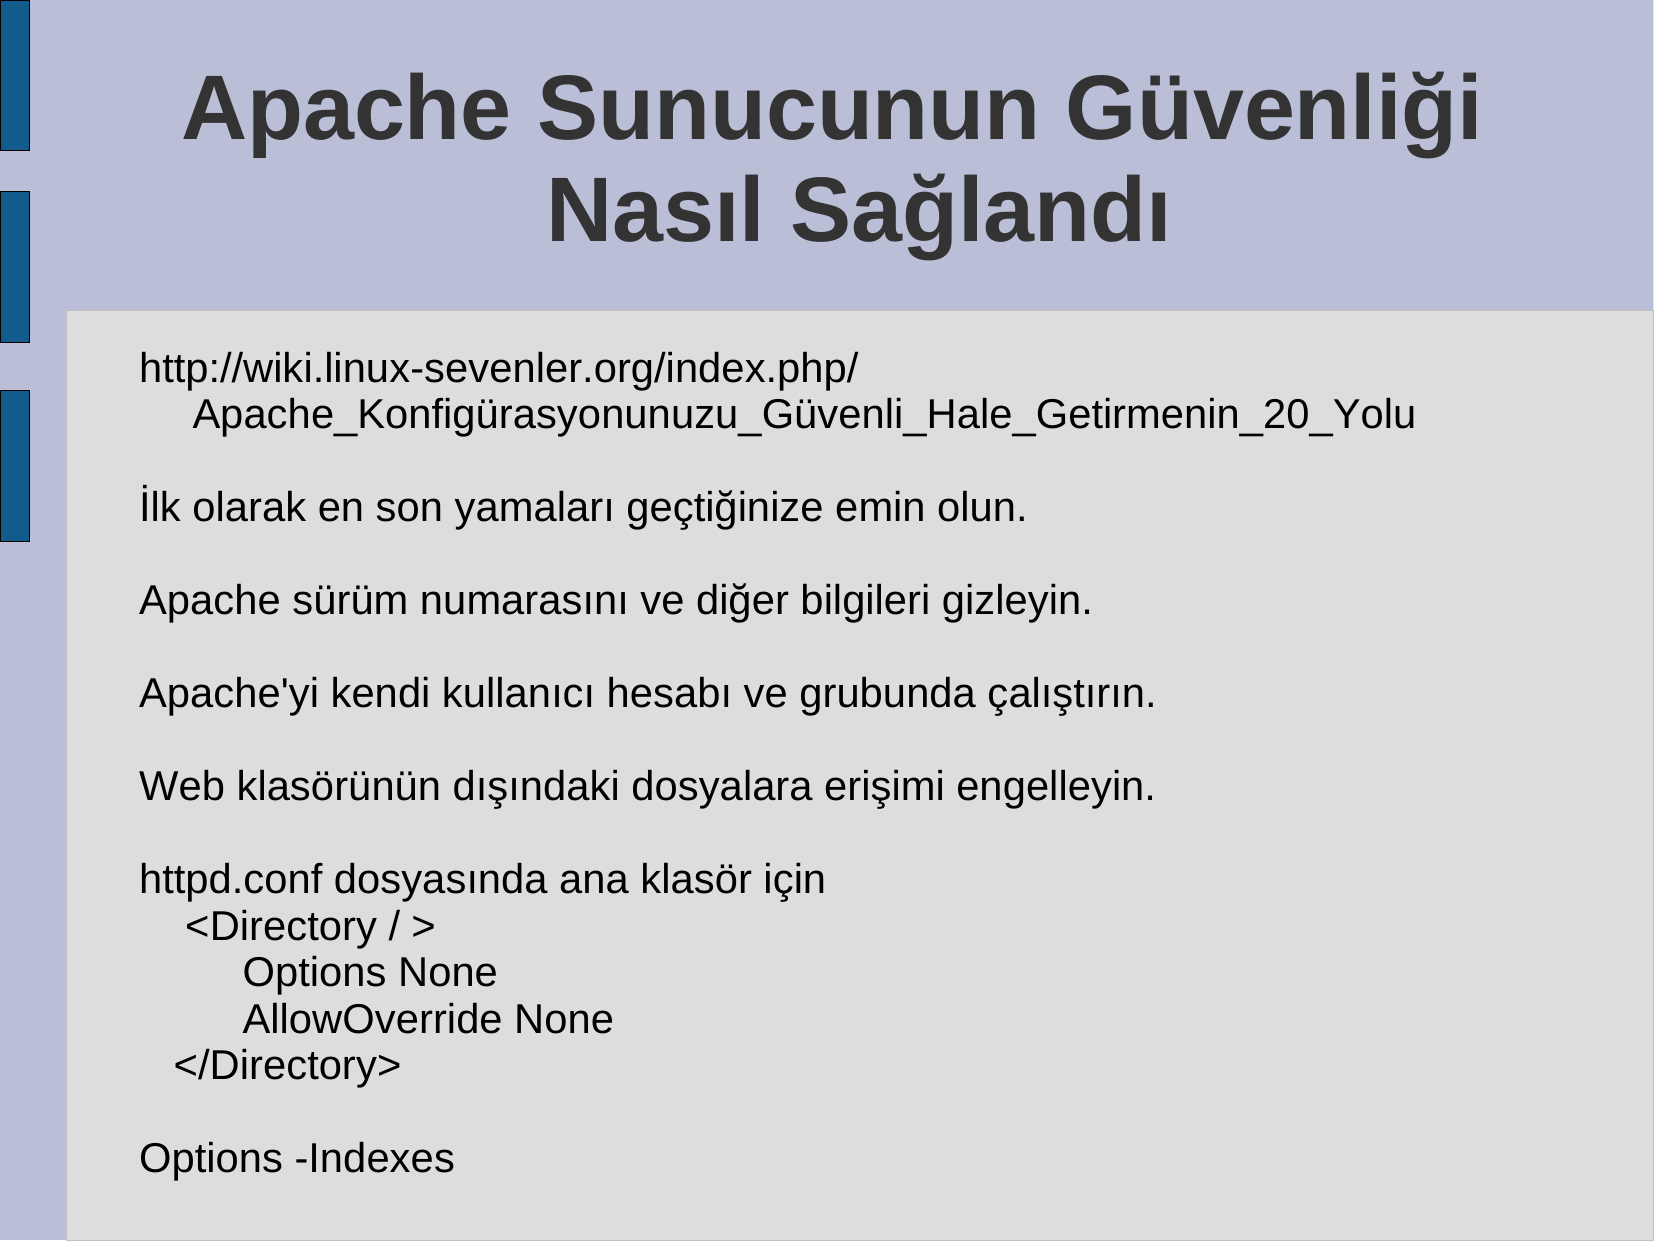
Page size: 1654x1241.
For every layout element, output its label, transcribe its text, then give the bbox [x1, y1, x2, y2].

list http://wiki.linux-sevenler.org/index.php/ Apache_Konfigürasyonunuzu_Güvenli_Hale_Getirmenin_20_Yolu İlk olarak en son yamaları geçtiğinize emin olun. Apache sürüm numarasını ve diğer bilgileri gizleyin. Apache'yi kendi kullanıcı hesabı ve grubunda çalıştırın. Web klasörünün dışındaki dosyalara erişimi engelleyin. httpd.conf dosyasında ana klasör için <Directory / > Options None AllowOverride None </Directory> Options -Indexes [121, 344, 1534, 1218]
title Apache Sunucunun Güvenliği Nasıl Sağlandı [118, 51, 1531, 266]
